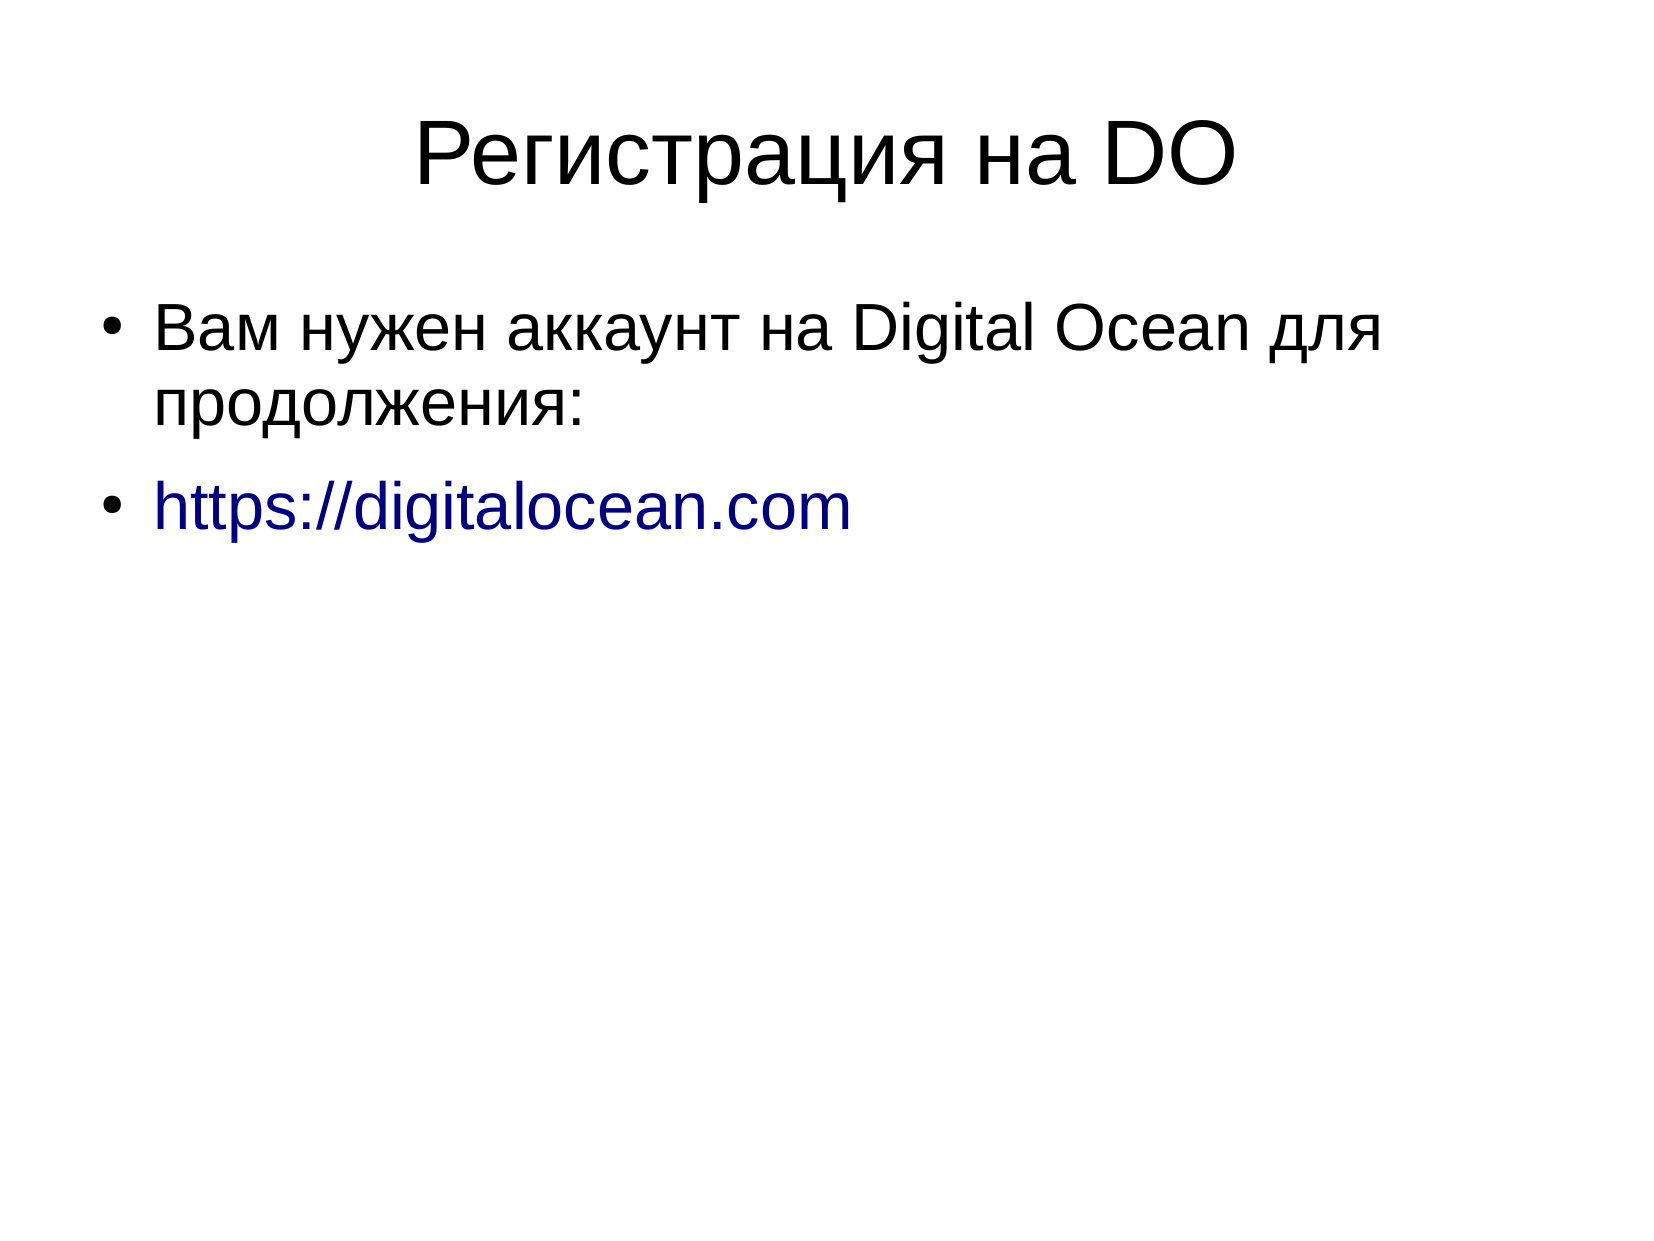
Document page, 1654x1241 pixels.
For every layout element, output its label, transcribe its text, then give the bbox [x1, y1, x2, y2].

list Вам нужен аккаунт на Digital Ocean для продолжения: https://digitalocean.com [82, 290, 1571, 1010]
title Регистрация на DO [82, 49, 1571, 257]
